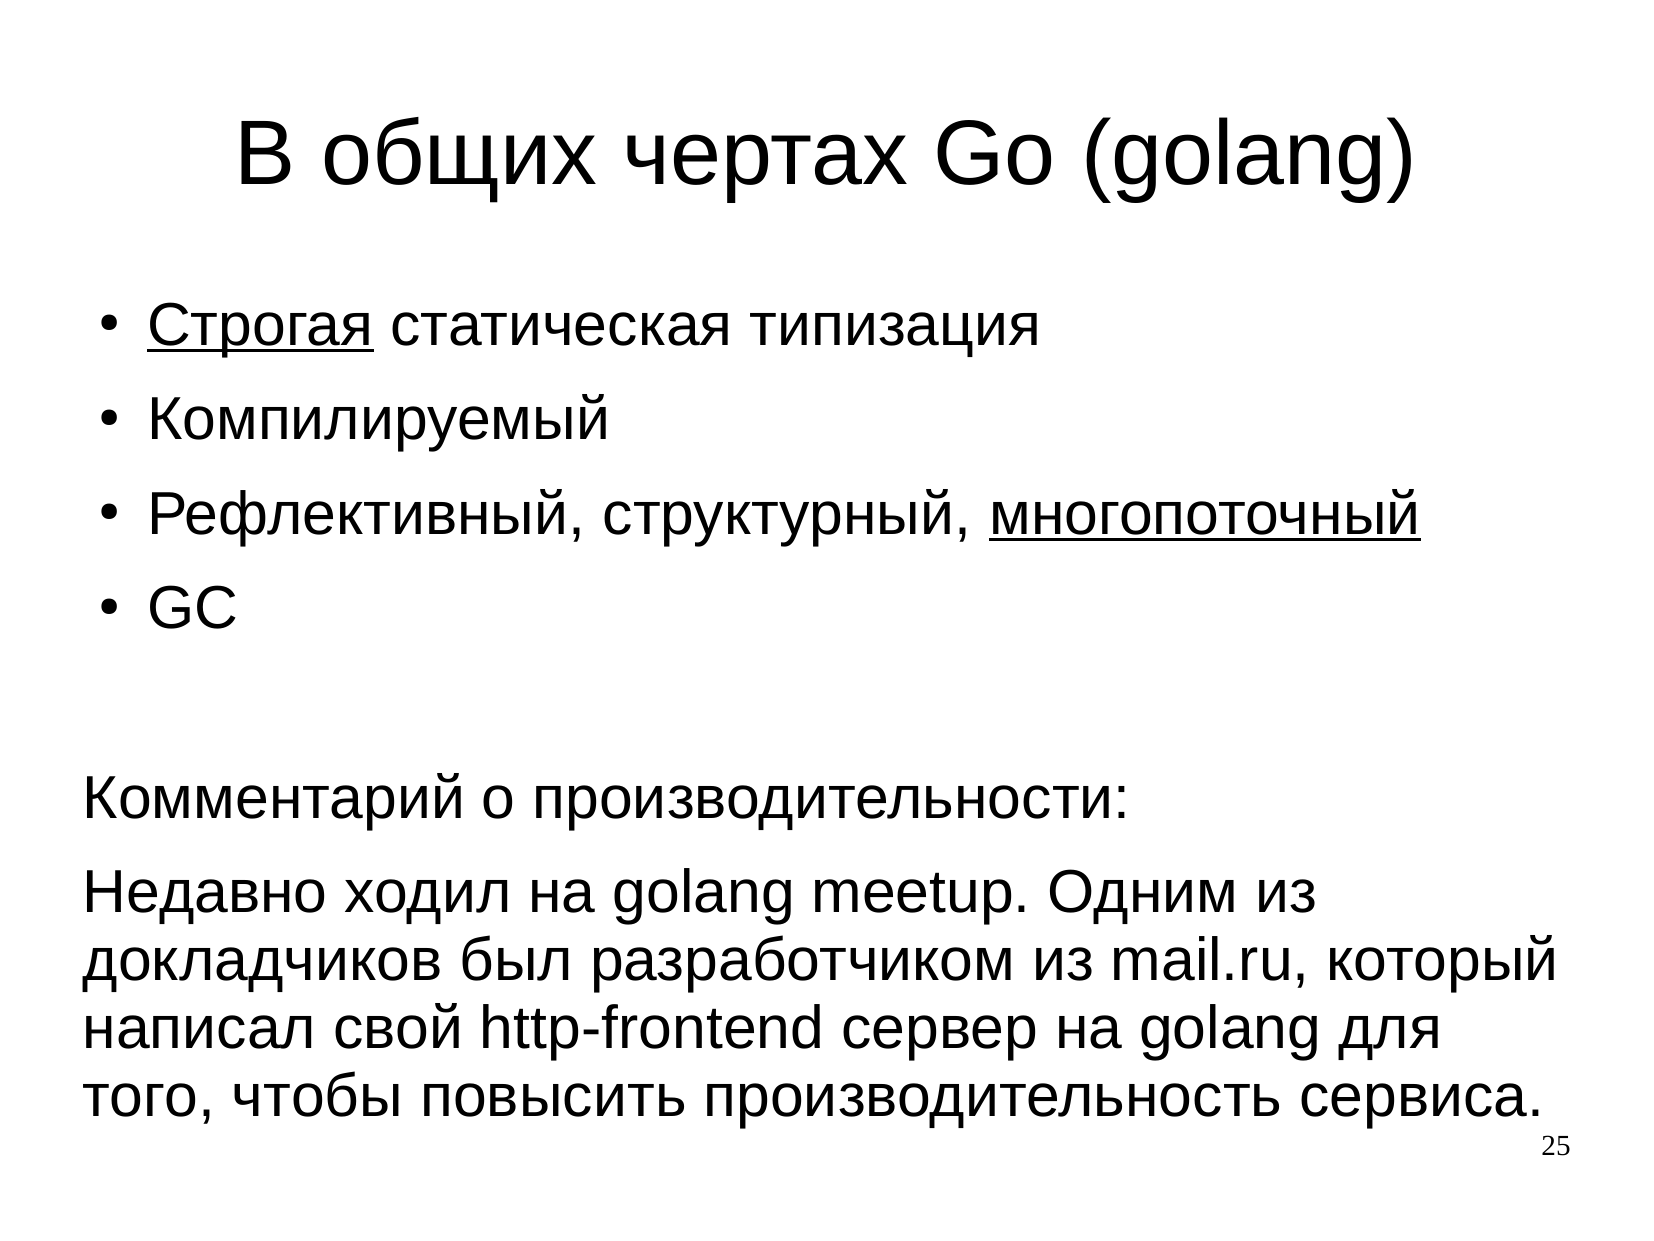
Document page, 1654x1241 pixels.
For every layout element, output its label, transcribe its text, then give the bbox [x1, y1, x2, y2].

title В общих чертах Go (golang) [82, 49, 1571, 257]
list Строгая статическая типизация Компилируемый Рефлективный, структурный, многопоточный GC Комментарий о производительности: Недавно ходил на golang meetup. Одним из докладчиков был разработчиком из mail.ru, который написал свой http-frontend сервер на golang для того, чтобы повысить производительность сервиса. [82, 290, 1571, 1201]
